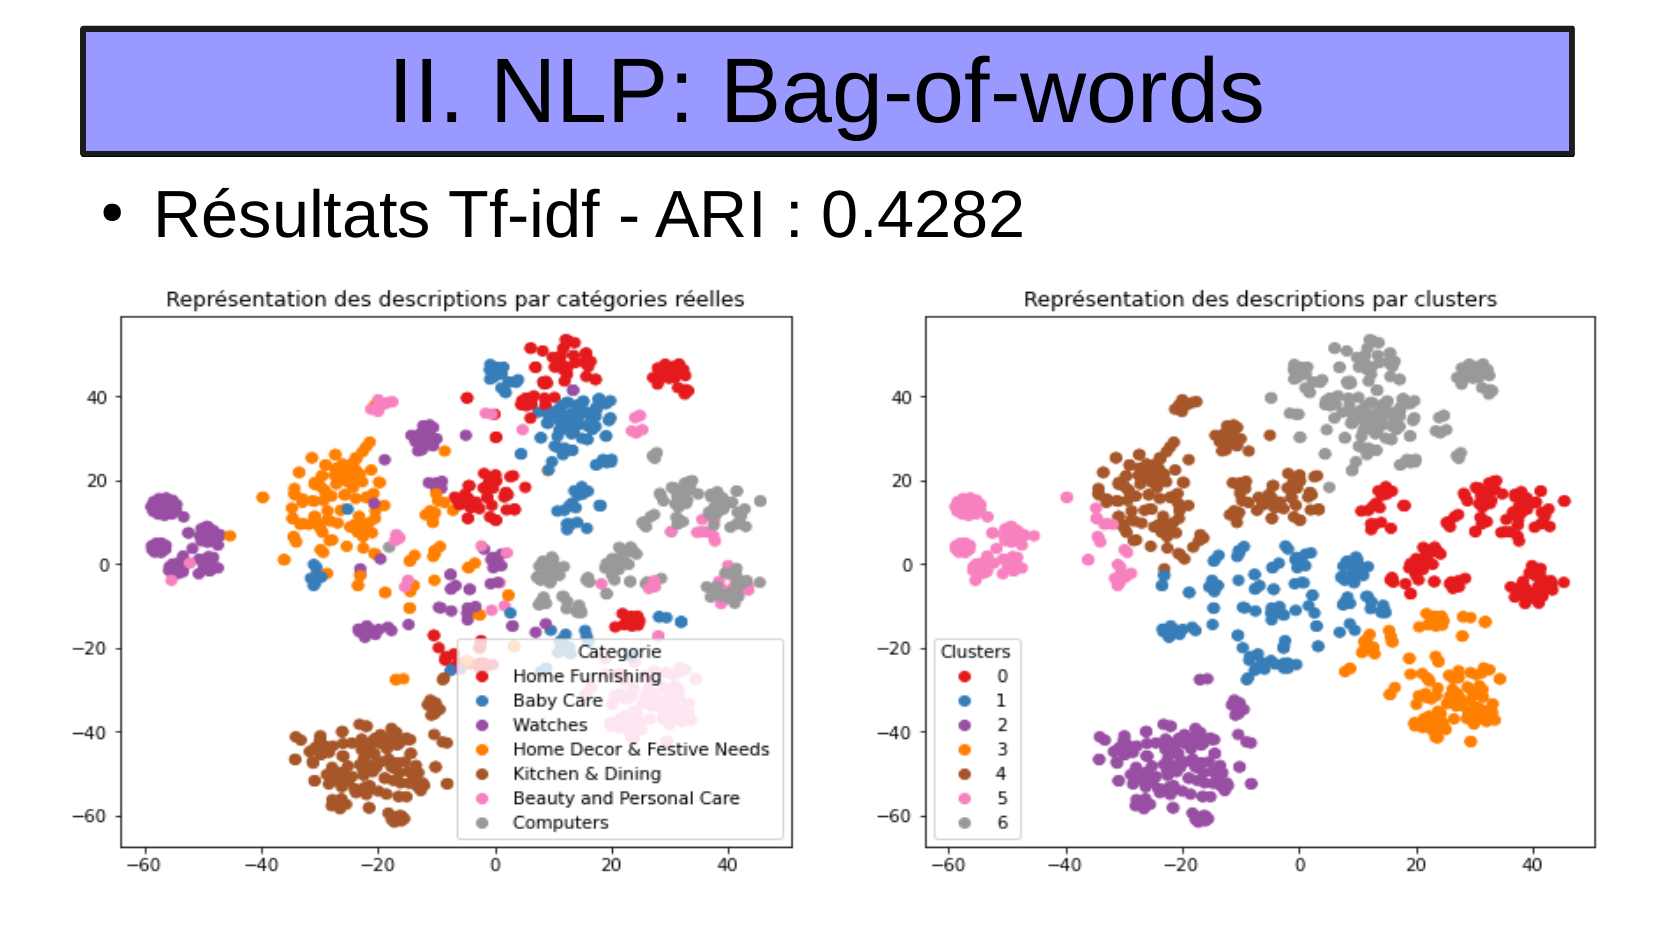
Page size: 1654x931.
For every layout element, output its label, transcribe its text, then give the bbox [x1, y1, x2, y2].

list Résultats Tf-idf - ARI : 0.4282 [82, 177, 1571, 279]
picture [59, 279, 1607, 886]
title II. NLP: Bag-of-words [83, 28, 1572, 154]
